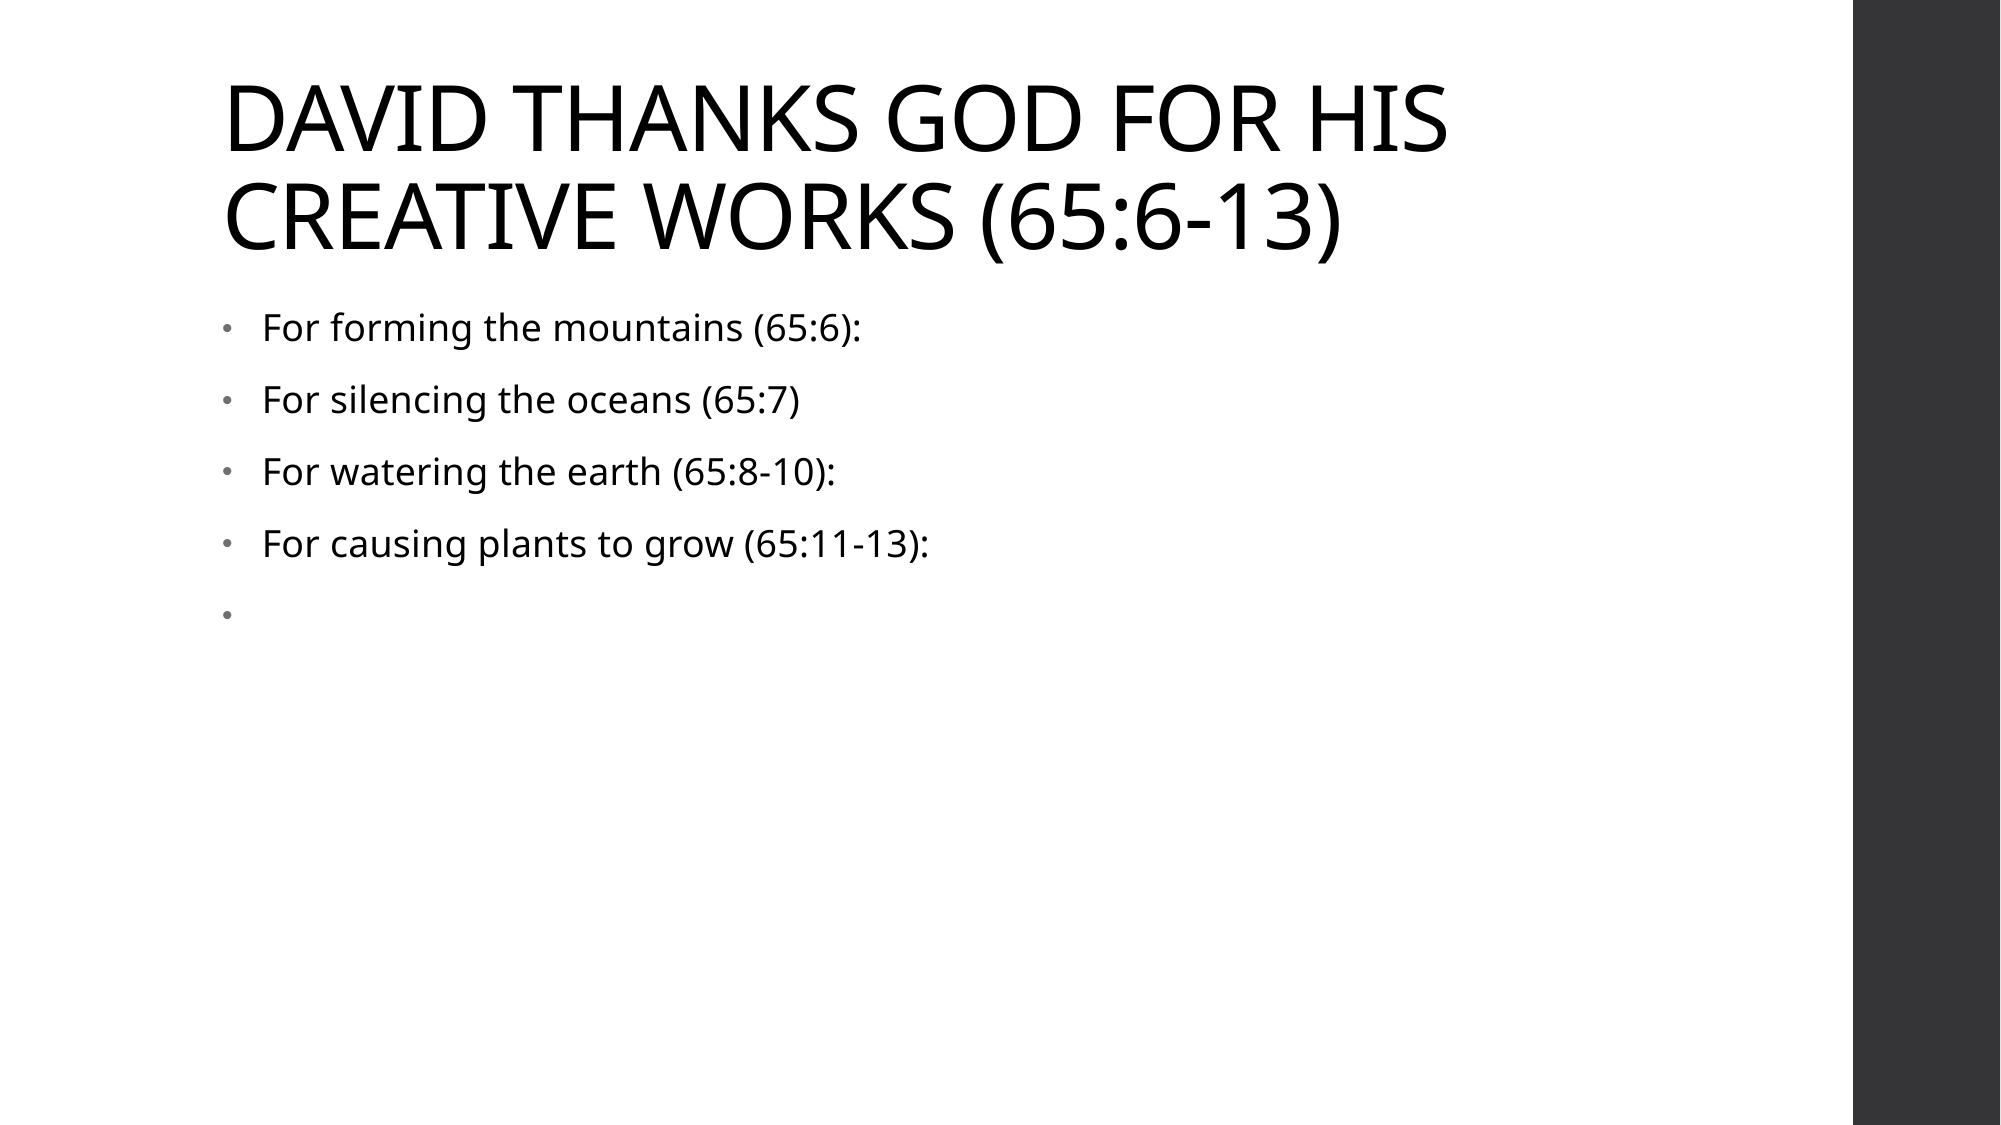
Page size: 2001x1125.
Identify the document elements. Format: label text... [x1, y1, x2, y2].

title DAVID THANKS GOD FOR HIS CREATIVE WORKS (65:6-13) [206, 60, 1797, 278]
list For forming the mountains (65:6): For silencing the oceans (65:7) For watering the earth (65:8-10): For causing plants to grow (65:11-13): [206, 299, 1617, 1014]
